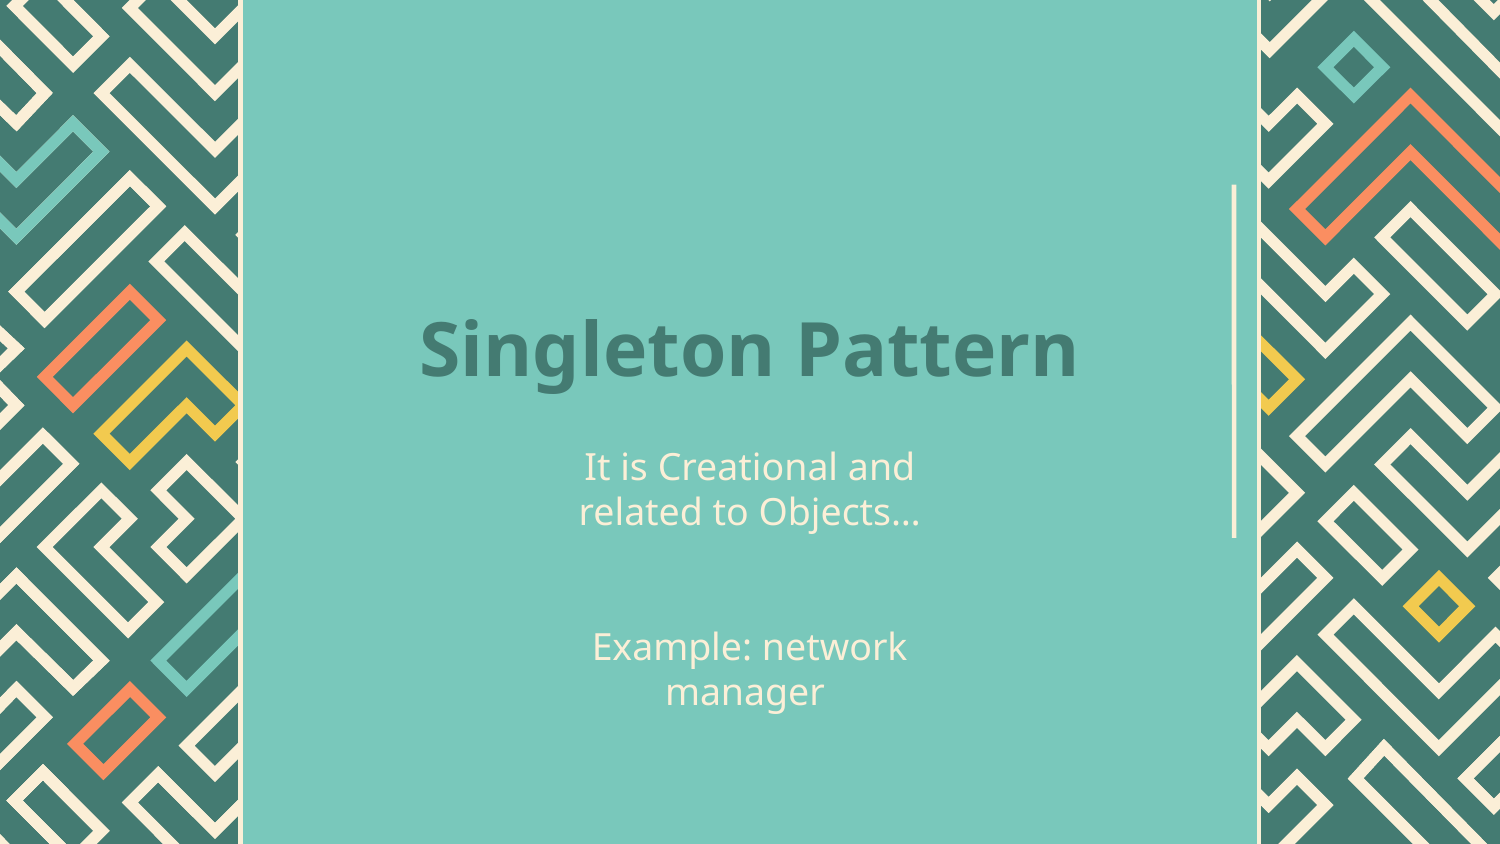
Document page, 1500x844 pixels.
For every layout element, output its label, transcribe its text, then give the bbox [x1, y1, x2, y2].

subtitle It is Creational and related to Objects… Example: network manager [507, 428, 993, 698]
title Singleton Pattern [238, 277, 1262, 416]
